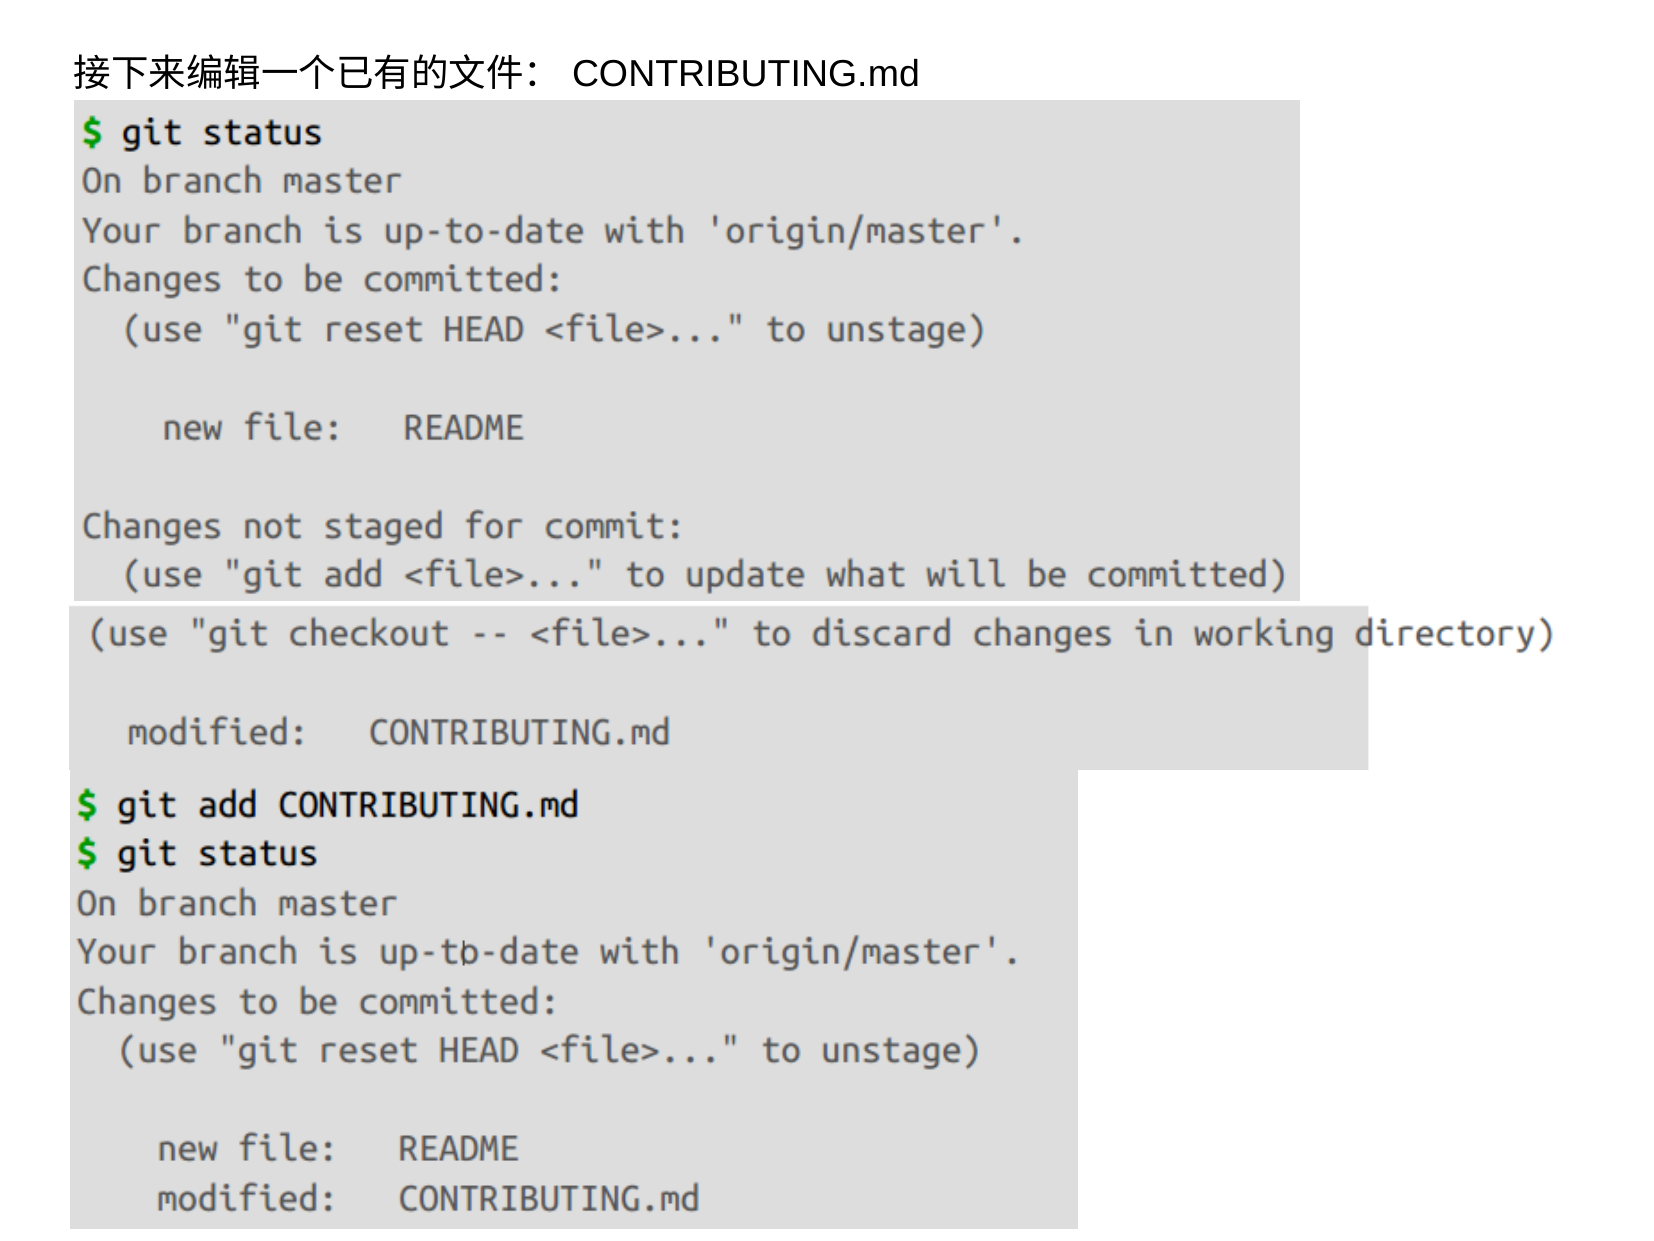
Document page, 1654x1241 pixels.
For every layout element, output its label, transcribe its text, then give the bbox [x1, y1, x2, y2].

picture [69, 100, 1560, 1229]
text_box 接下来编辑一个已有的文件：CONTRIBUTING.md [59, 35, 1312, 106]
